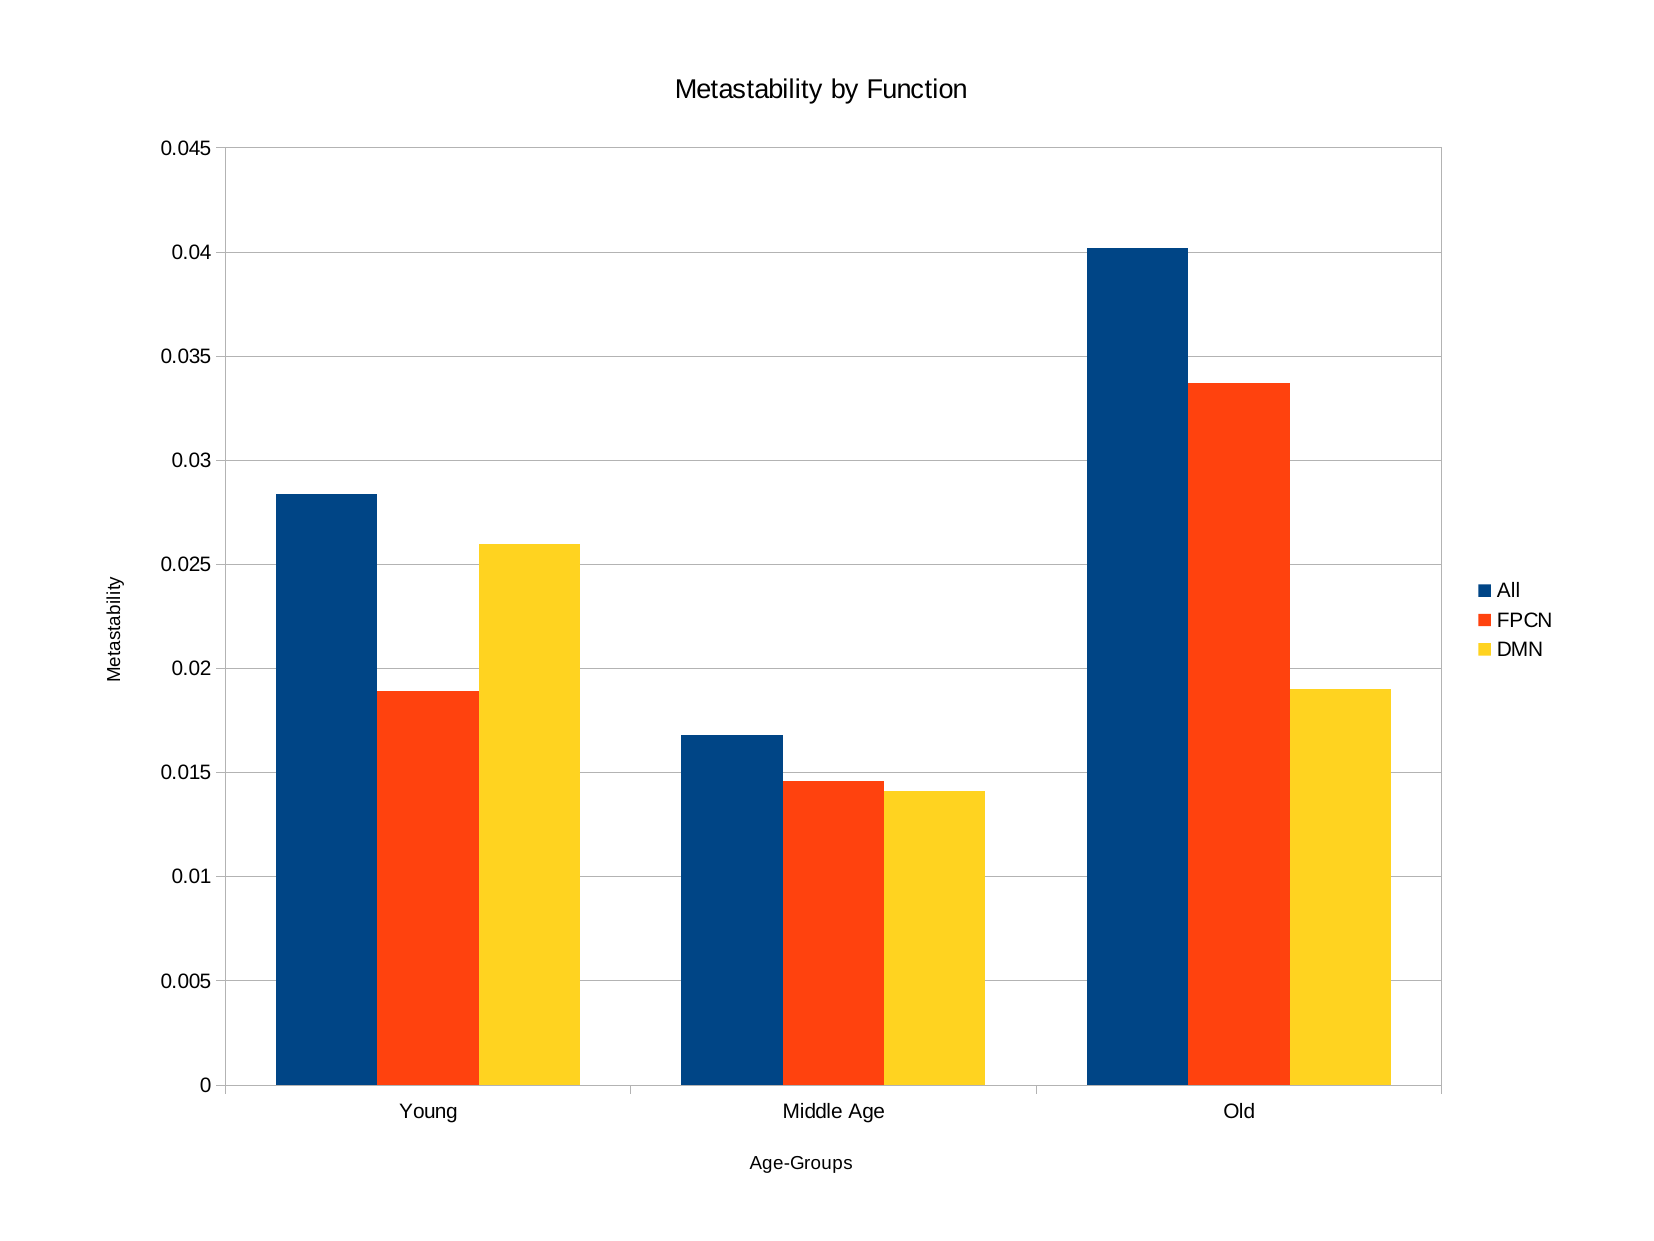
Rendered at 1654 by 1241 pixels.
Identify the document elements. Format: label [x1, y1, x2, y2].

chart [70, 35, 1571, 1205]
